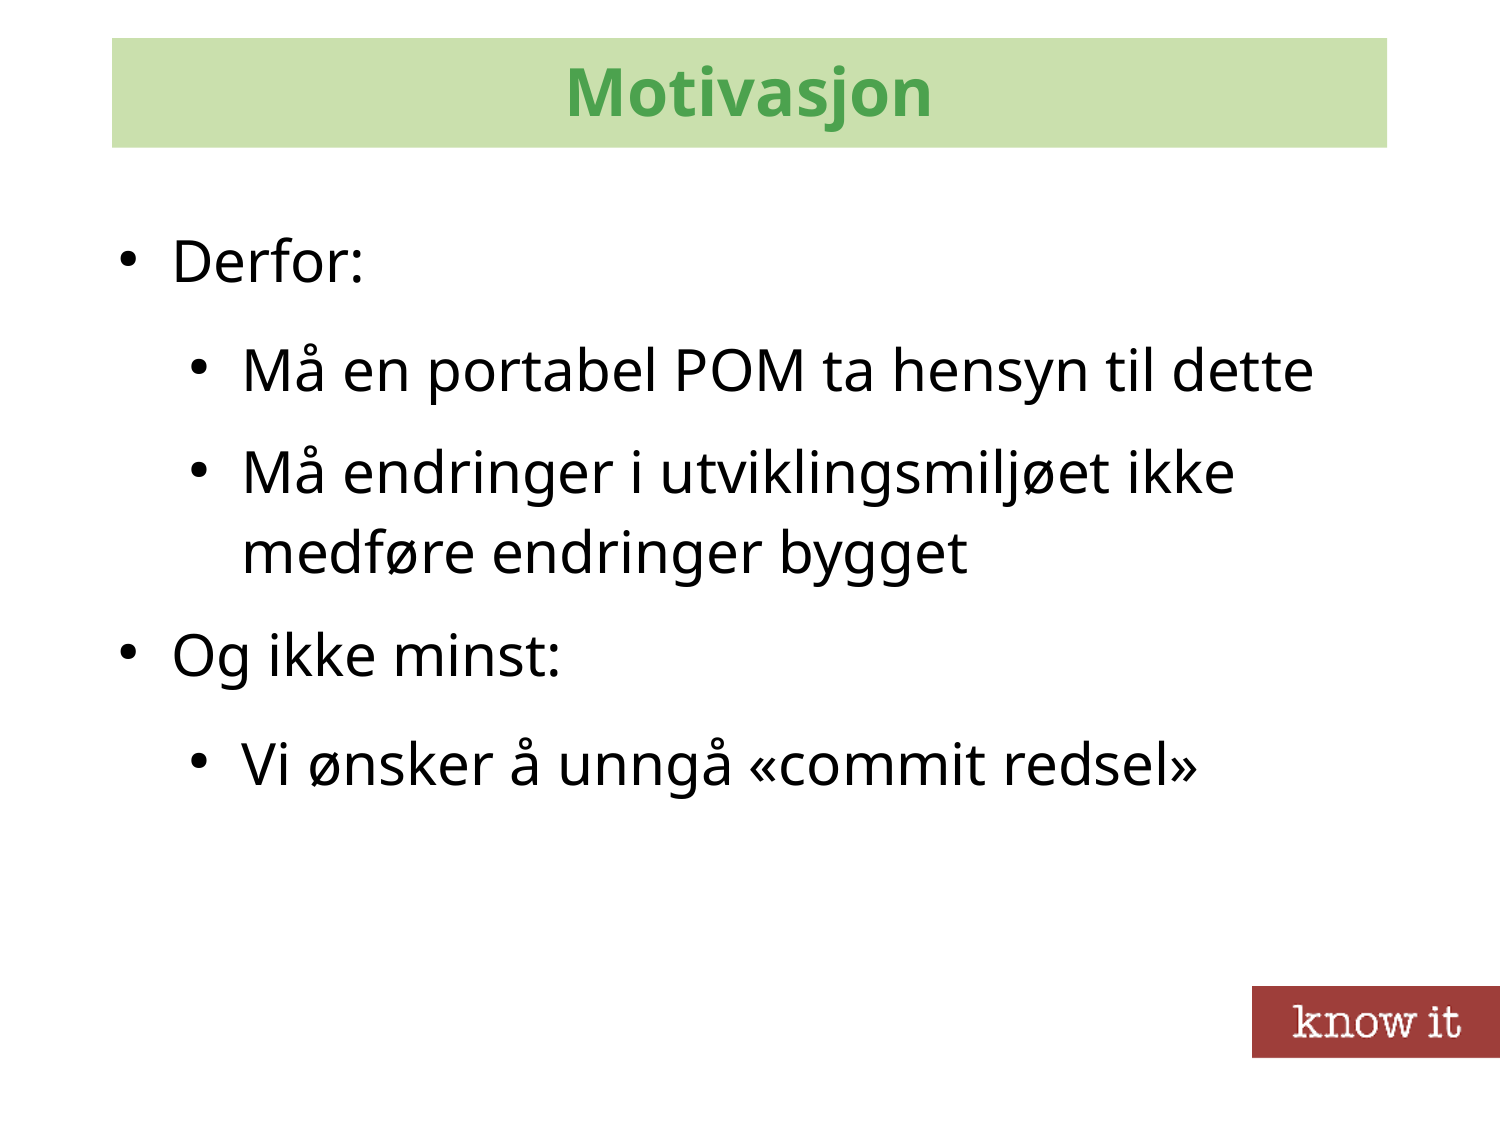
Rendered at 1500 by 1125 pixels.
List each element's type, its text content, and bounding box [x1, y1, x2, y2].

list Derfor: Må en portabel POM ta hensyn til dette Må endringer i utviklingsmiljøet ikke medføre endringer bygget Og ikke minst: Vi ønsker å unngå «commit redsel» [100, 220, 1360, 935]
picture [1252, 986, 1500, 1058]
text_box Motivasjon [112, 38, 1388, 148]
